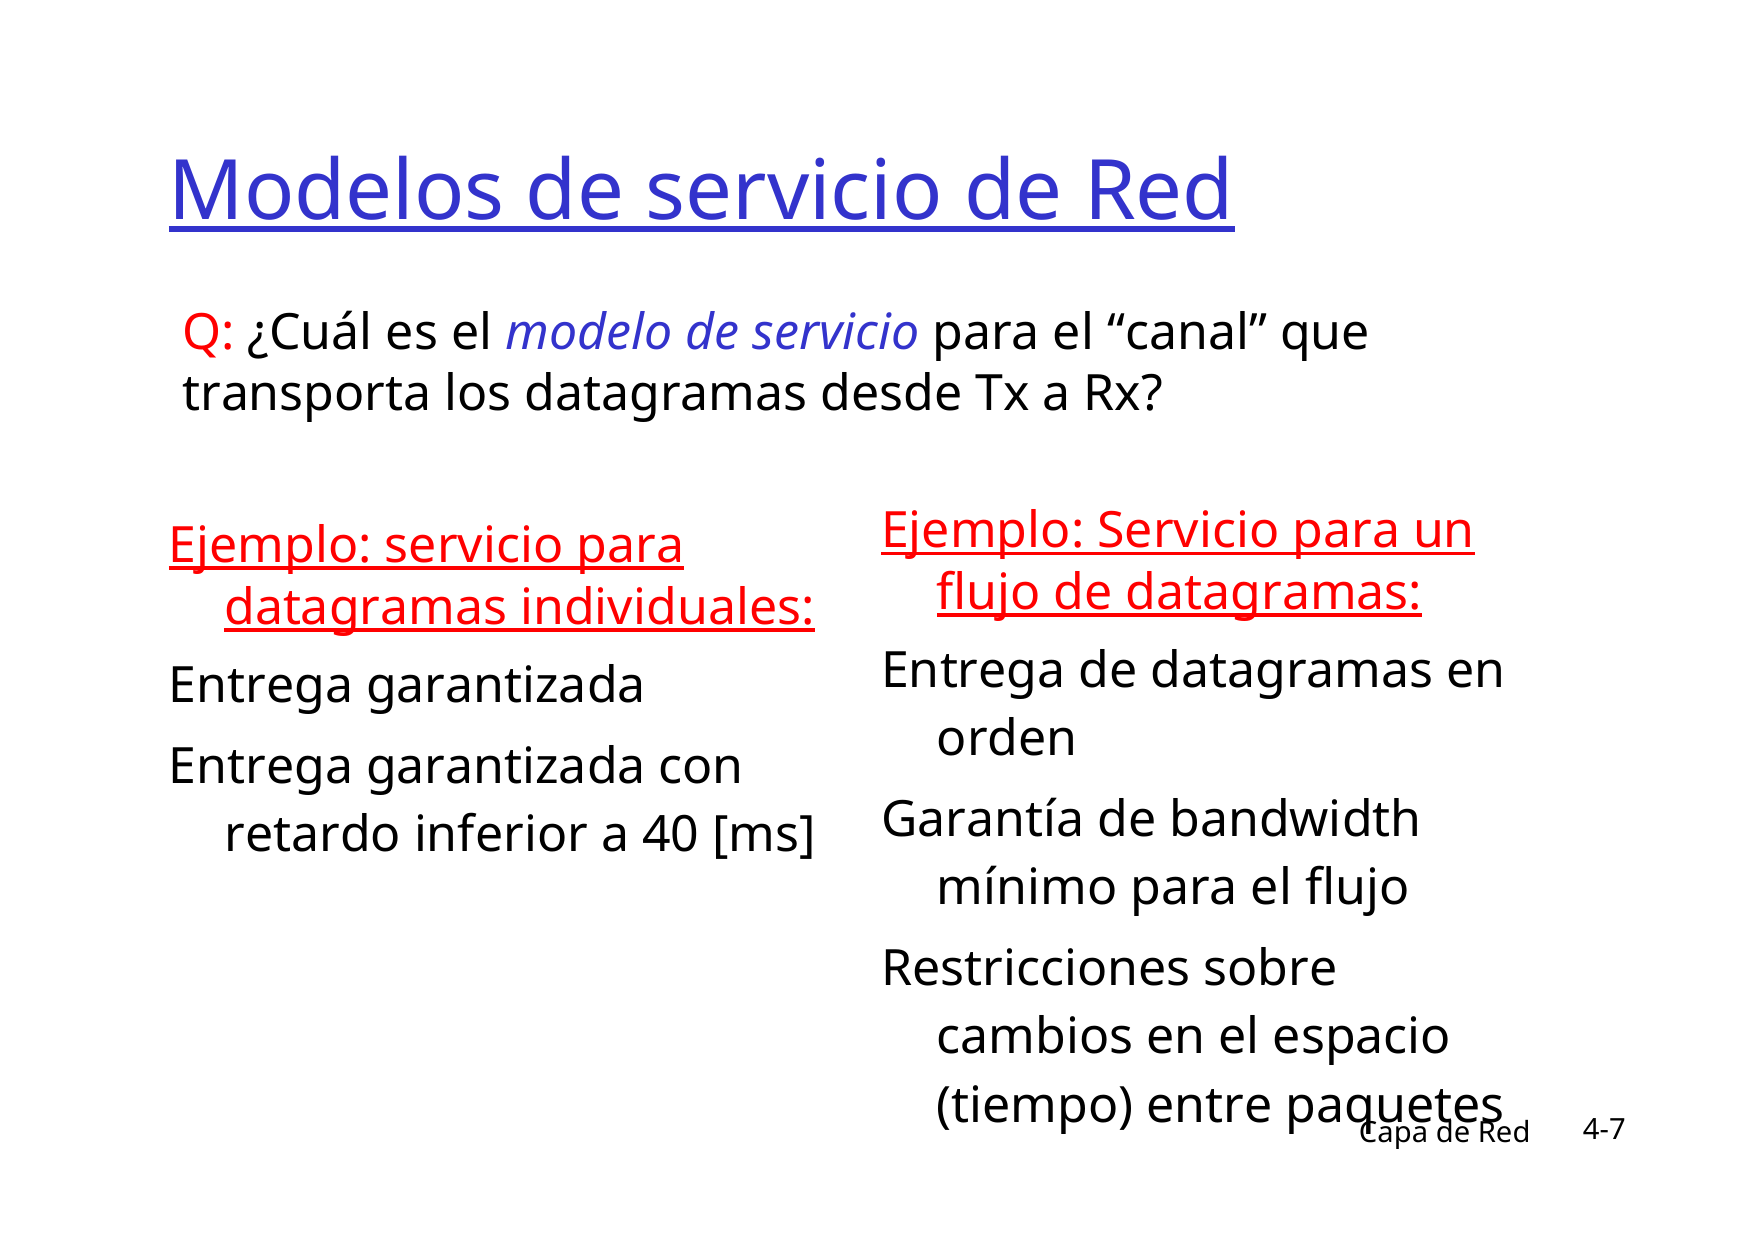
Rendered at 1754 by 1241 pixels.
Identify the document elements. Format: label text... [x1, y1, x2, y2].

title Modelos de servicio de Red [153, 74, 1545, 305]
text_box Q: ¿Cuál es el modelo de servicio para el “canal” que transporta los datagramas desde Tx a Rx? [167, 292, 1521, 431]
list Ejemplo: servicio para datagramas individuales: Entrega garantizada Entrega garantizada con retardo inferior a 40 [ms] [153, 505, 833, 1097]
list Ejemplo: Servicio para un flujo de datagramas: Entrega de datagramas en orden Garantía de bandwidth mínimo para el flujo Restricciones sobre cambios en el espacio (tiempo) entre paquetes [866, 491, 1546, 1132]
